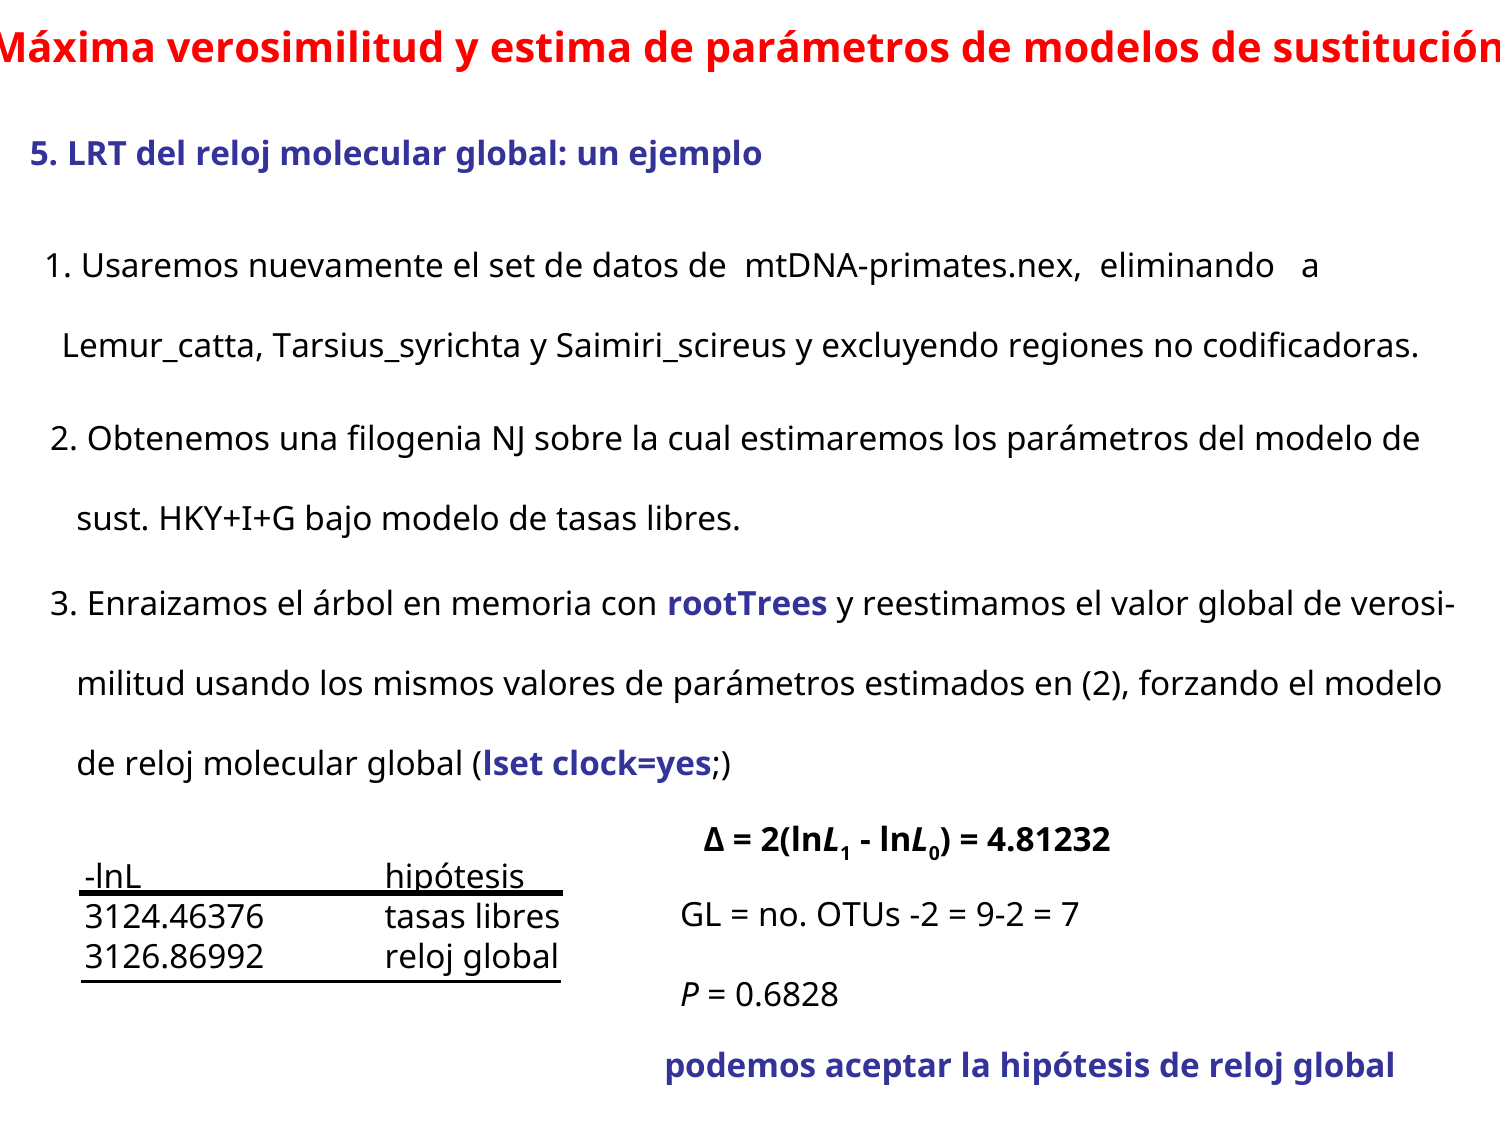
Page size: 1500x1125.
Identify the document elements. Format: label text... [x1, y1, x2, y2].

text_box GL = no. OTUs -2 = 9-2 = 7 P = 0.6828 [665, 885, 1096, 1021]
text_box 1. Usaremos nuevamente el set de datos de mtDNA-primates.nex, eliminando a Lemur_catta, Tarsius_syrichta y Saimiri_scireus y excluyendo regiones no codificadoras. [29, 196, 1471, 372]
text_box -lnL hipótesis 3124.46376 tasas libres 3126.86992 reloj global [69, 847, 576, 984]
text_box Δ = 2(lnL1 - lnL0) = 4.81232 [689, 810, 1126, 872]
text_box 3. Enraizamos el árbol en memoria con rootTrees y reestimamos el valor global de verosi- militud usando los mismos valores de parámetros estimados en (2), forzando el modelo de reloj molecular global (lset clock=yes;) [35, 534, 1477, 790]
text_box Máxima verosimilitud y estima de parámetros de modelos de sustitución [0, 13, 1500, 79]
text_box podemos aceptar la hipótesis de reloj global [649, 1036, 1412, 1093]
text_box 2. Obtenemos una filogenia NJ sobre la cual estimaremos los parámetros del modelo de sust. HKY+I+G bajo modelo de tasas libres. [35, 369, 1477, 534]
text_box 5. LRT del reloj molecular global: un ejemplo [15, 110, 788, 180]
